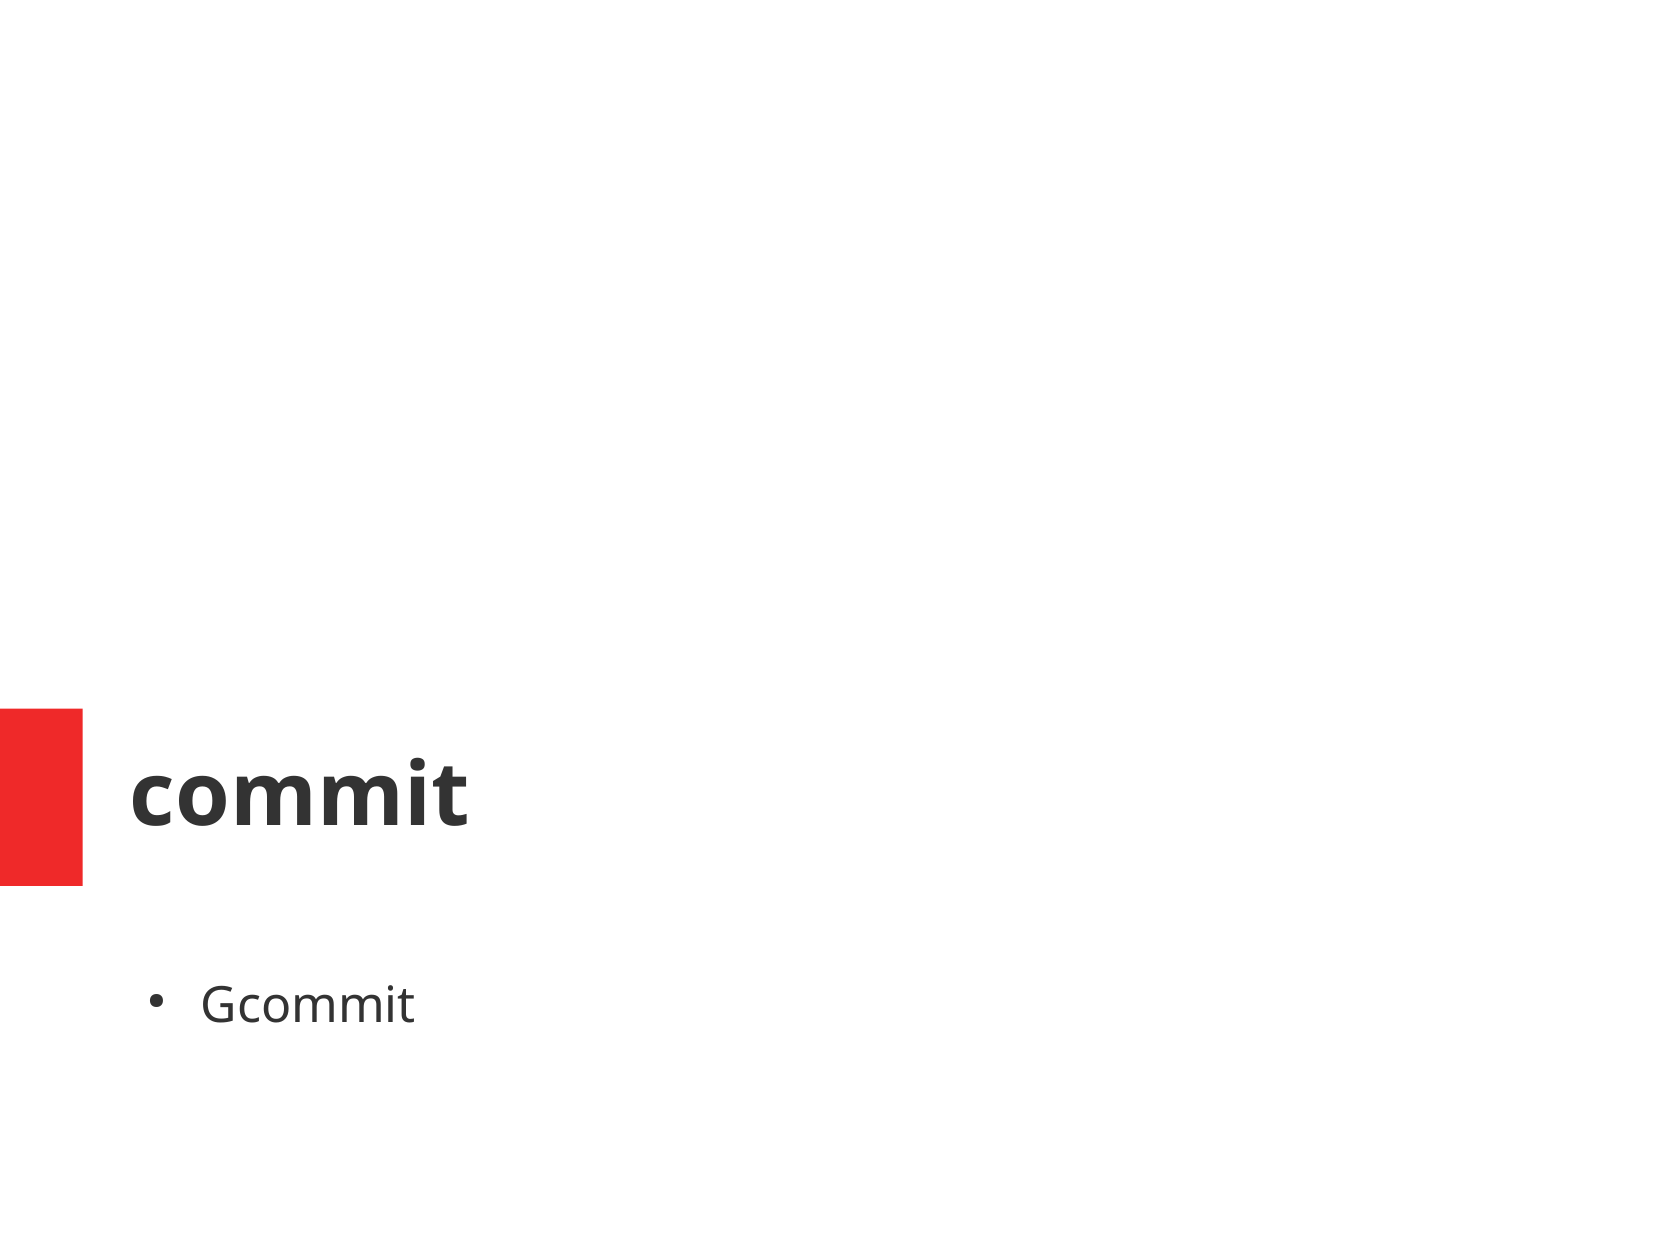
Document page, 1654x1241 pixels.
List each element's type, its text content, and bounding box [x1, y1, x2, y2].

title commit [129, 673, 1536, 910]
list Gcommit [129, 968, 1536, 1241]
